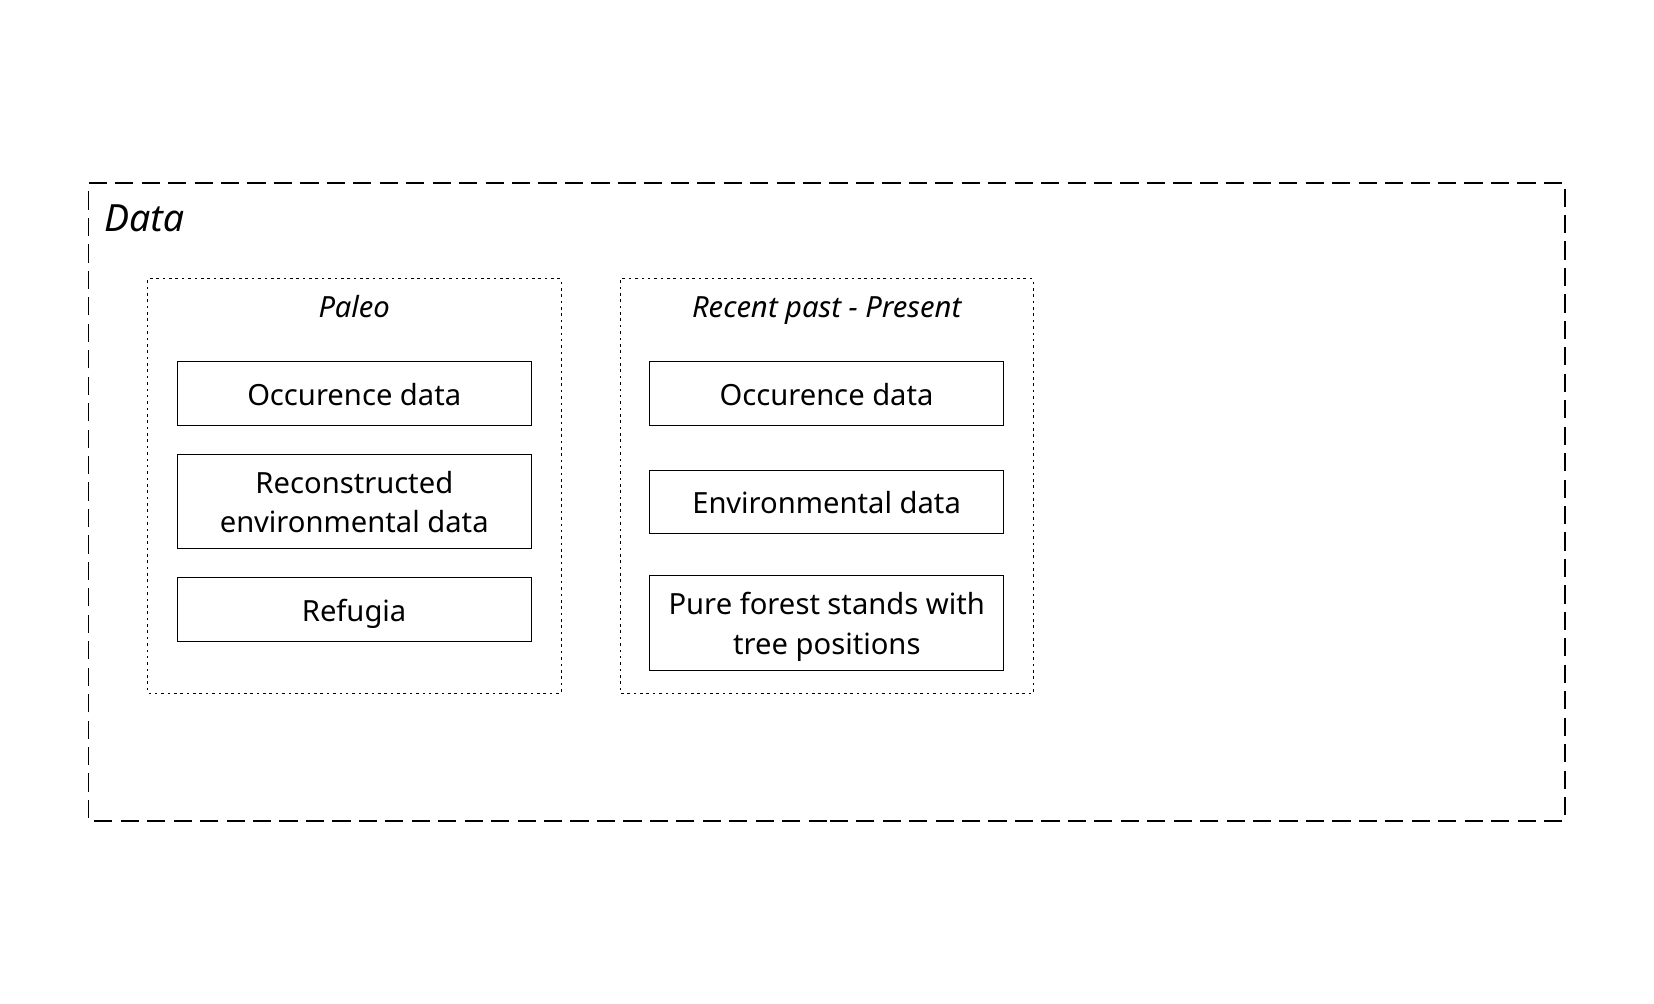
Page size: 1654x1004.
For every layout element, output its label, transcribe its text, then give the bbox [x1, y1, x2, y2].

text_box Data [88, 183, 1565, 821]
text_box Environmental data [649, 470, 1004, 534]
text_box Pure forest stands with tree positions [649, 578, 1004, 668]
text_box Paleo [147, 278, 562, 694]
text_box Reconstructed environmental data [177, 457, 532, 546]
text_box Occurence data [177, 361, 532, 426]
text_box Recent past - Present [620, 278, 1034, 694]
text_box Occurence data [649, 361, 1004, 426]
text_box Refugia [177, 577, 532, 642]
